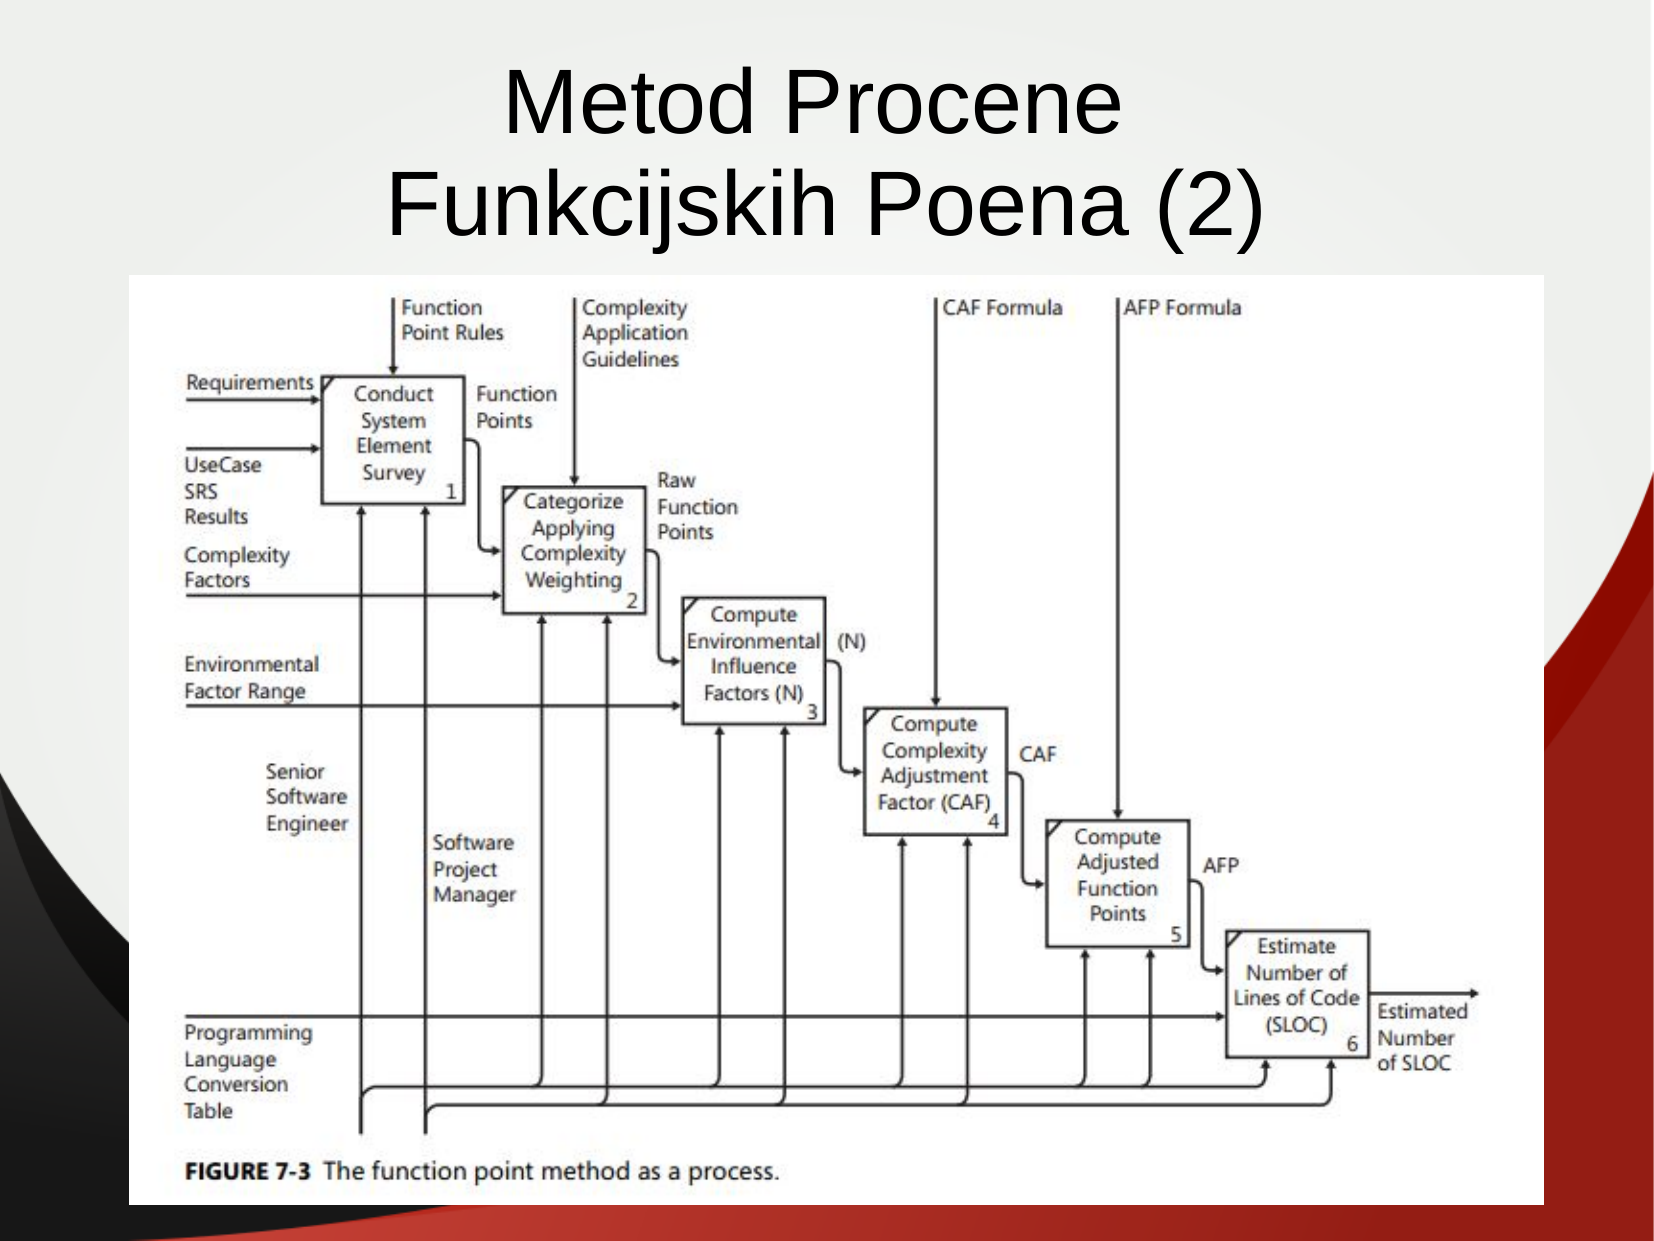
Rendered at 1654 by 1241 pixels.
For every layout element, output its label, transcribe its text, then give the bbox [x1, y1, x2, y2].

picture [0, 0, 1654, 1241]
title Metod Procene Funkcijskih Poena (2) [82, 49, 1571, 257]
